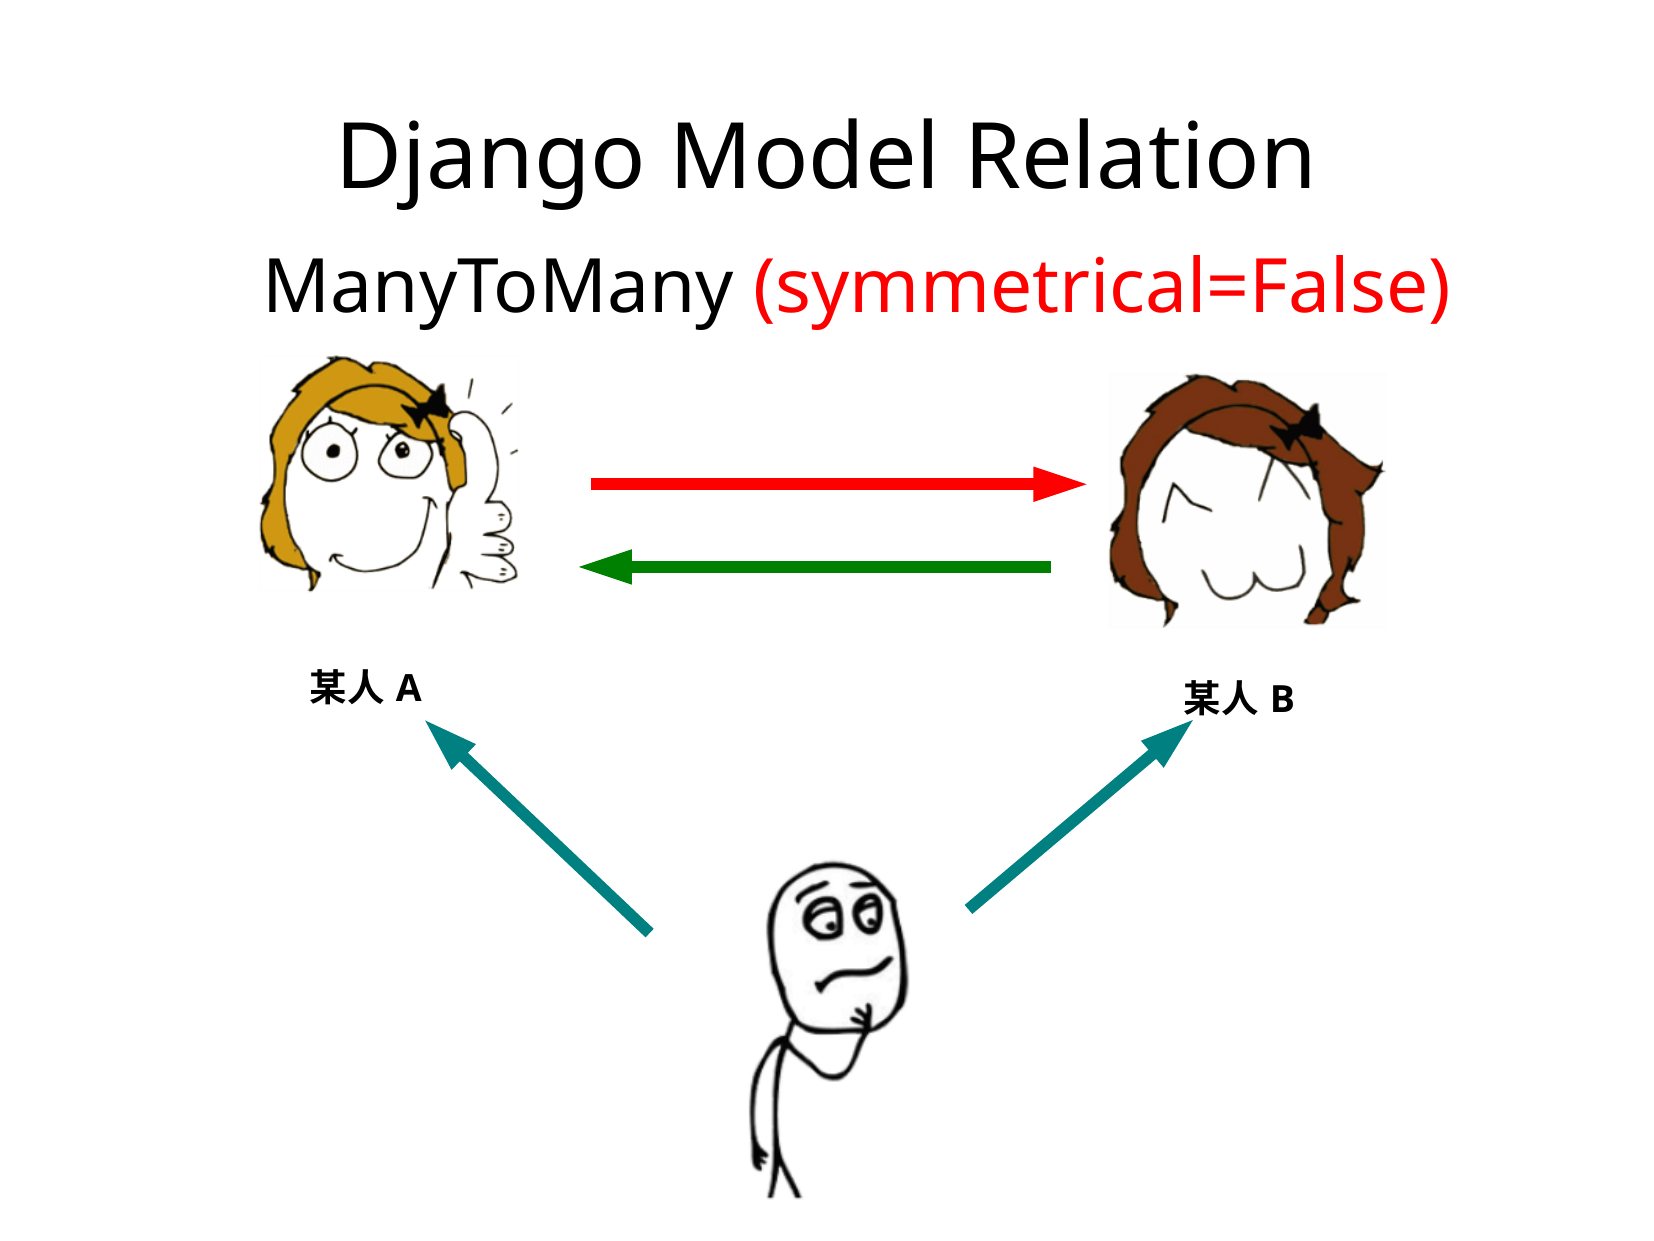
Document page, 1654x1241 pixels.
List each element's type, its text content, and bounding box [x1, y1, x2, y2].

text_box 某人B [1169, 661, 1371, 721]
picture [224, 354, 556, 622]
text_box 某人A [295, 650, 567, 709]
picture [682, 826, 1016, 1201]
picture [1086, 364, 1410, 638]
text_box ManyToMany (symmetrical=False) [248, 224, 1501, 328]
title Django Model Relation [82, 49, 1571, 257]
